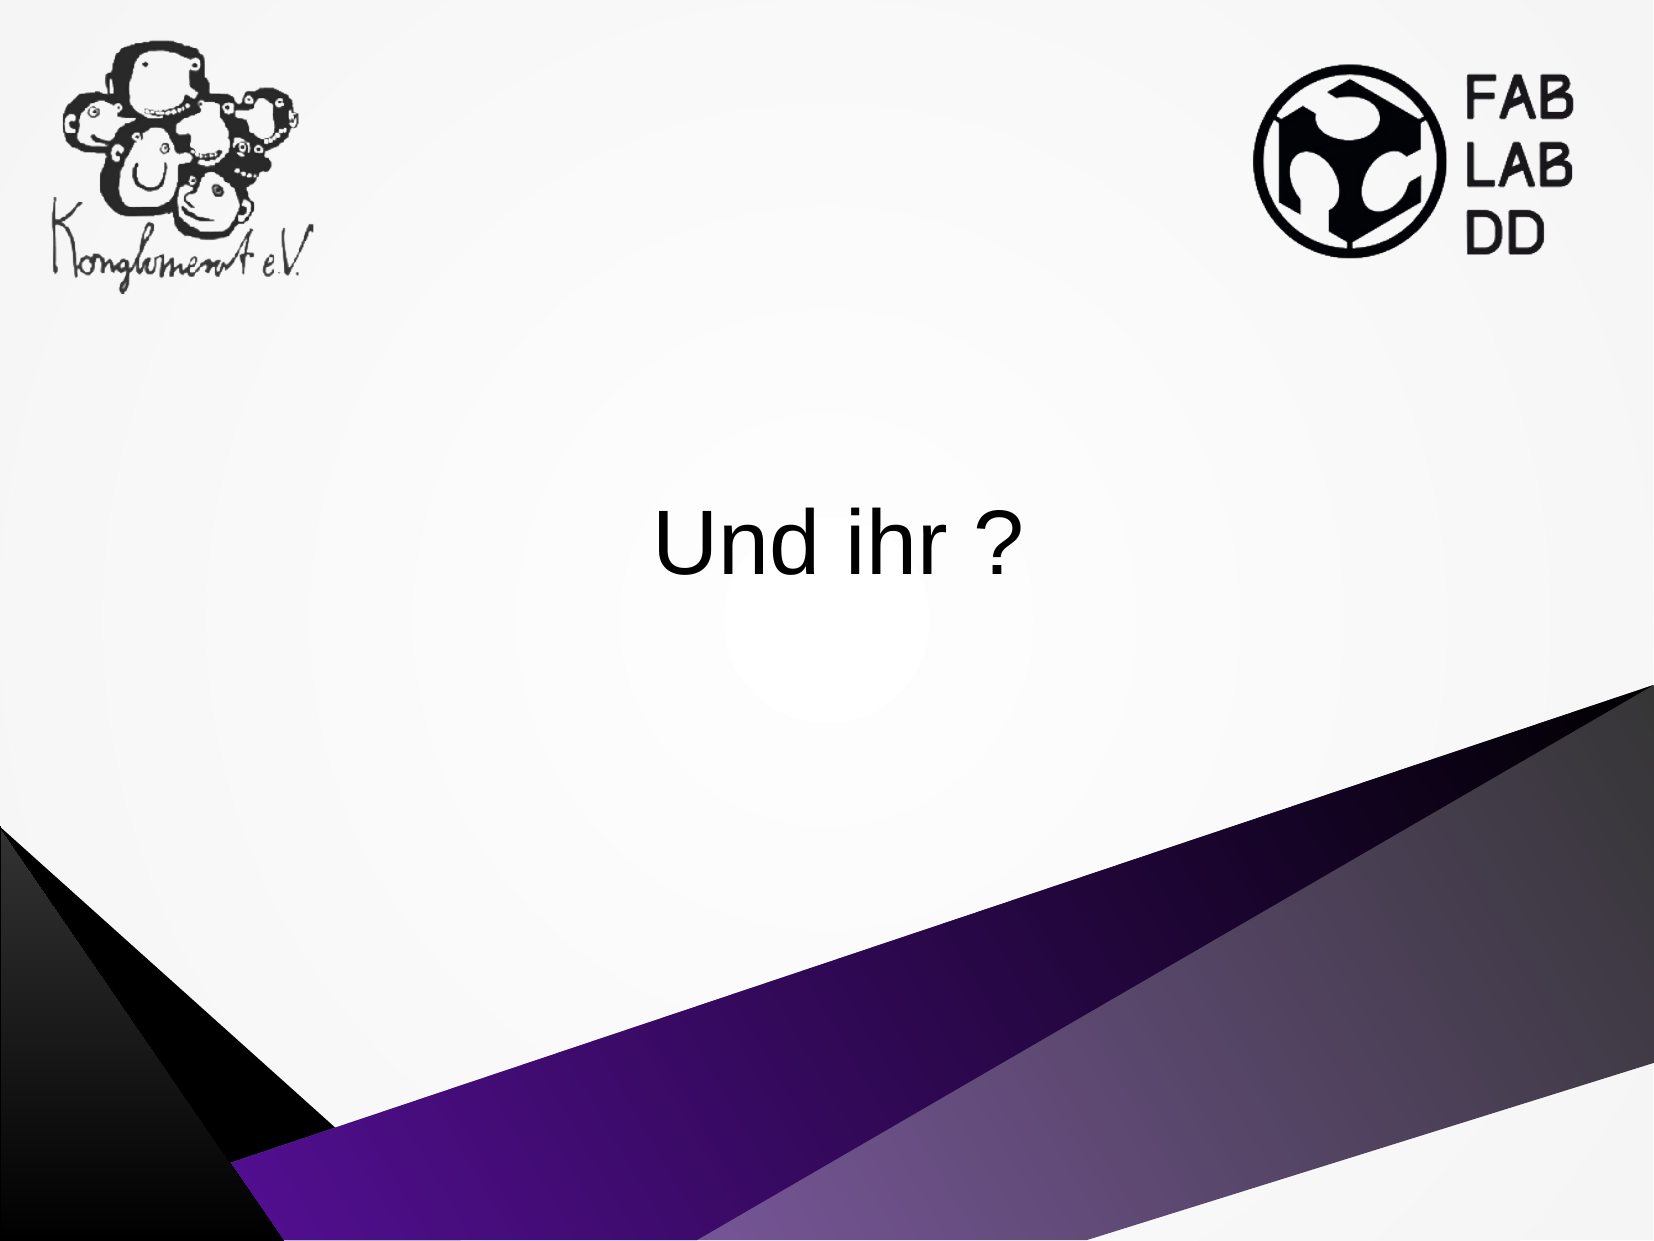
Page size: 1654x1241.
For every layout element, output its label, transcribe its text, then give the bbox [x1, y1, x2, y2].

picture [21, 0, 331, 298]
picture [1221, 27, 1607, 296]
title Und ihr ? [94, 439, 1583, 647]
